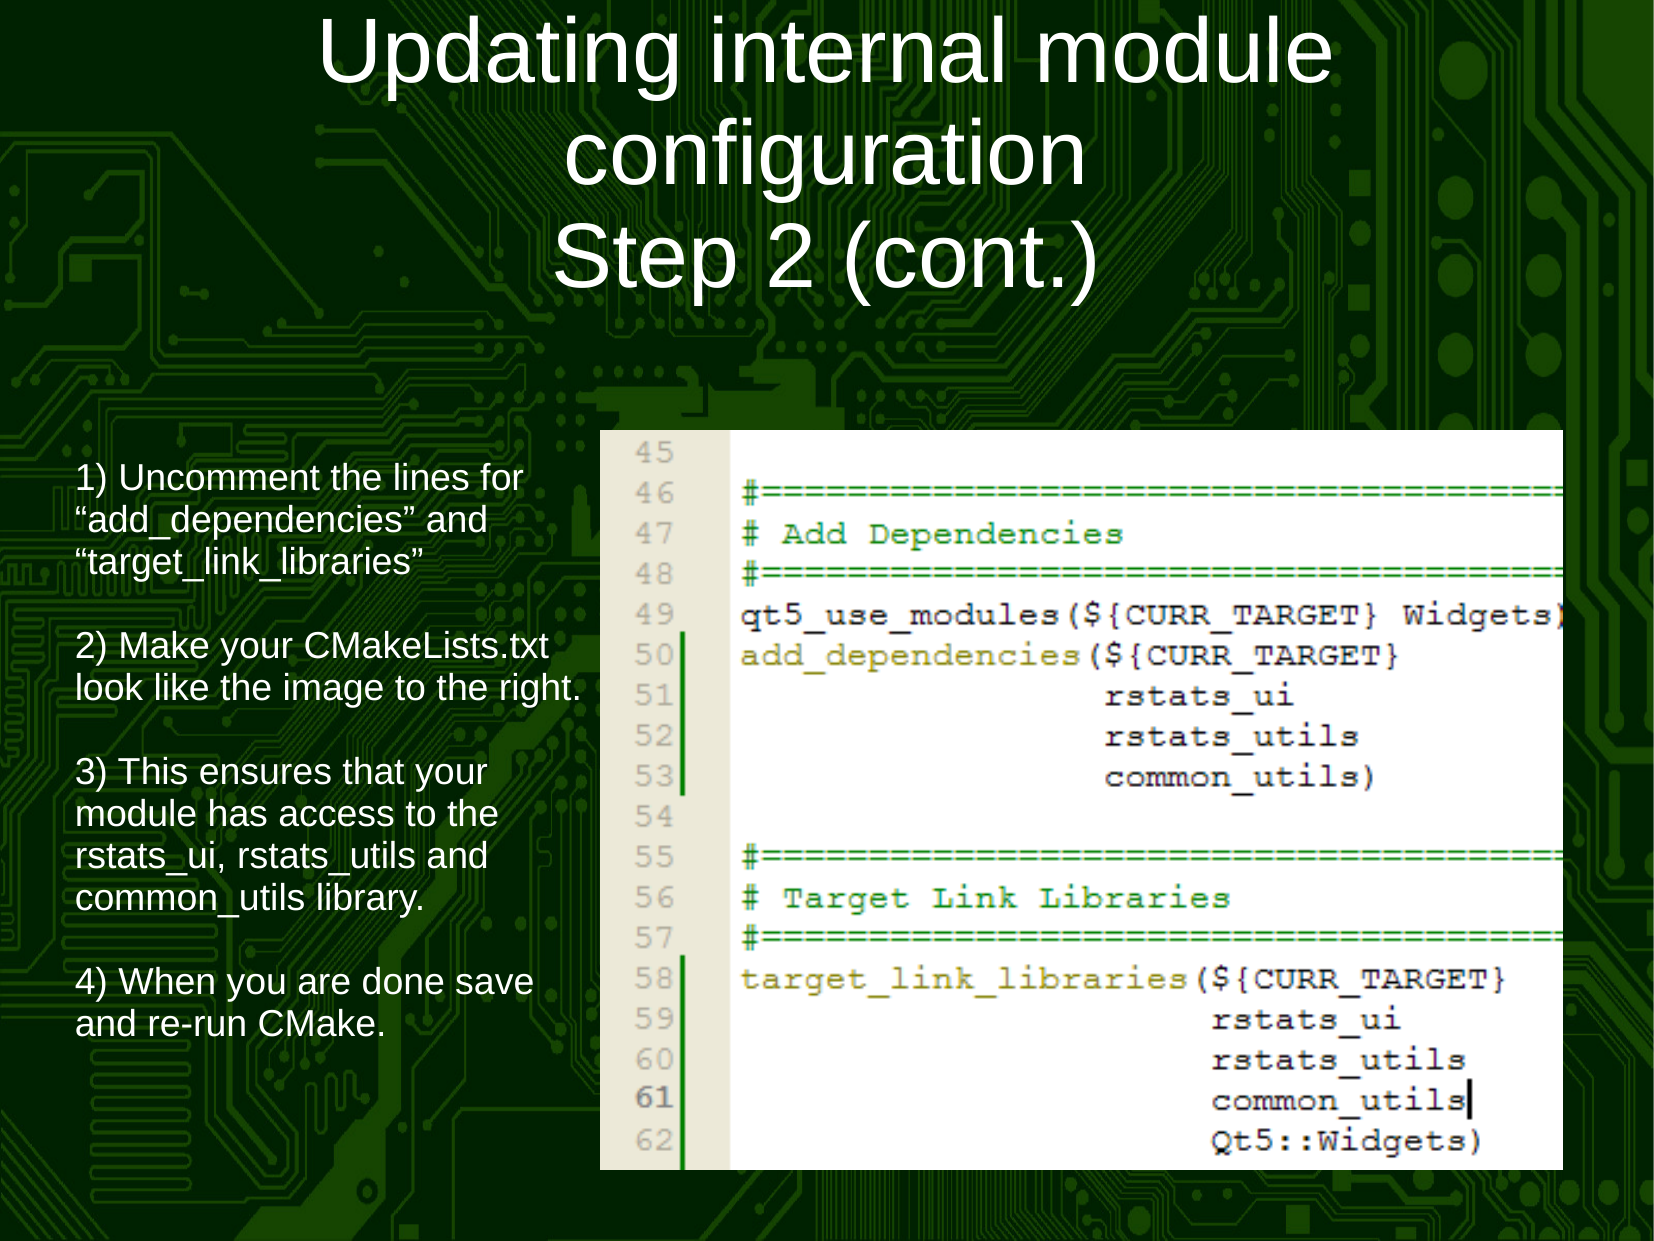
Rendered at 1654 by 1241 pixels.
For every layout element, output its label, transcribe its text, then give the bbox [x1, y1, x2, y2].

title Updating internal module configuration Step 2 (cont.) [82, 0, 1571, 307]
picture [0, 0, 1654, 1241]
text_box 1) Uncomment the lines for “add_dependencies” and “target_link_libraries” 2) Make your CMakeLists.txt look like the image to the right. 3) This ensures that your module has access to the rstats_ui, rstats_utils and common_utils library. 4) When you are done save and re-run CMake. [60, 449, 601, 1094]
